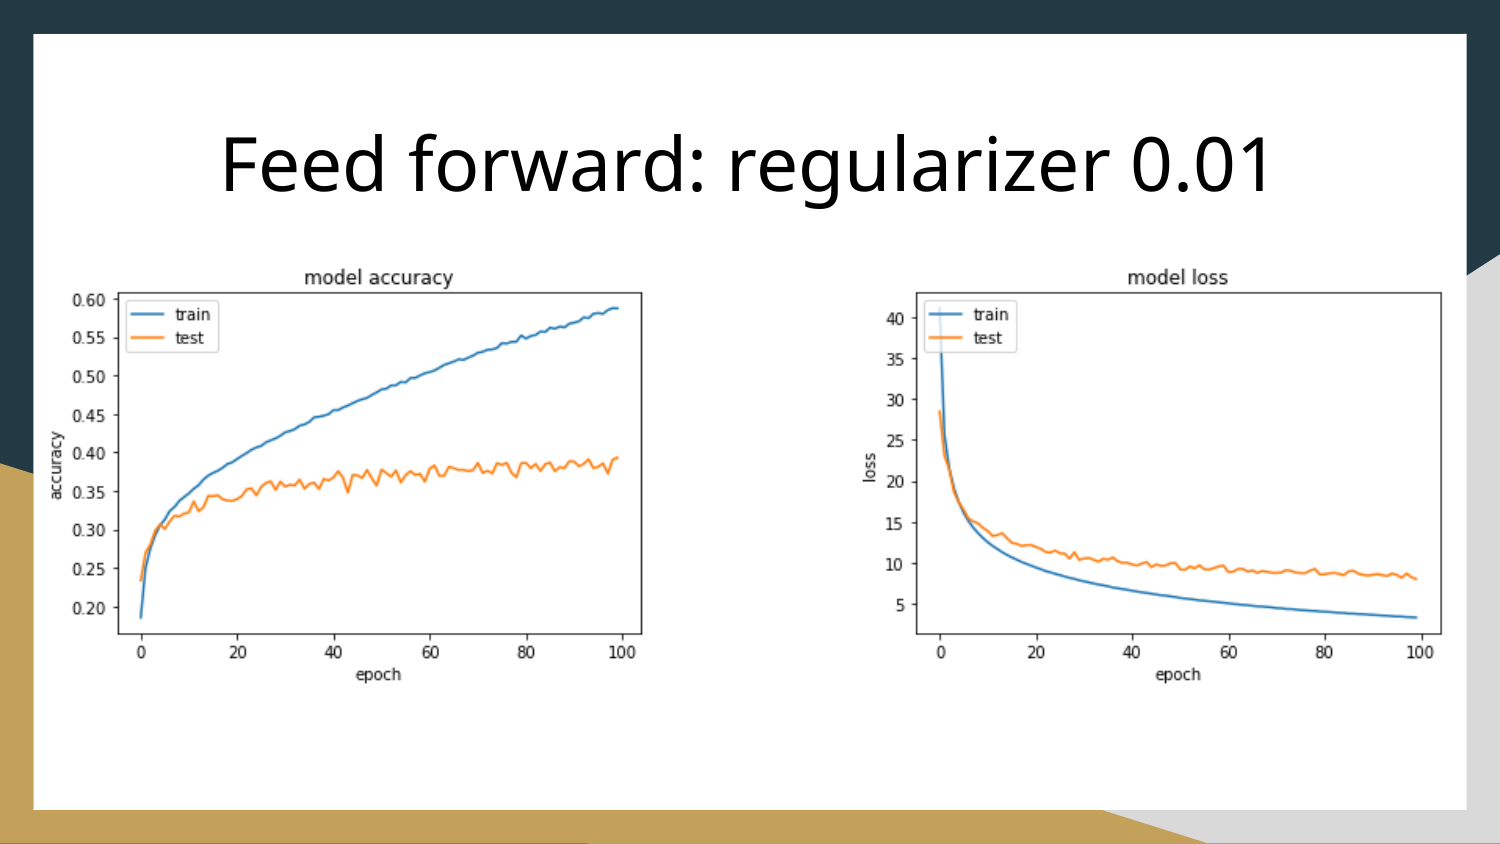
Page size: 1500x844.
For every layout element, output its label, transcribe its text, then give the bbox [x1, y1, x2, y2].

picture [852, 258, 1450, 693]
picture [38, 258, 652, 693]
title Feed forward: regularizer 0.01 [134, 101, 1366, 259]
